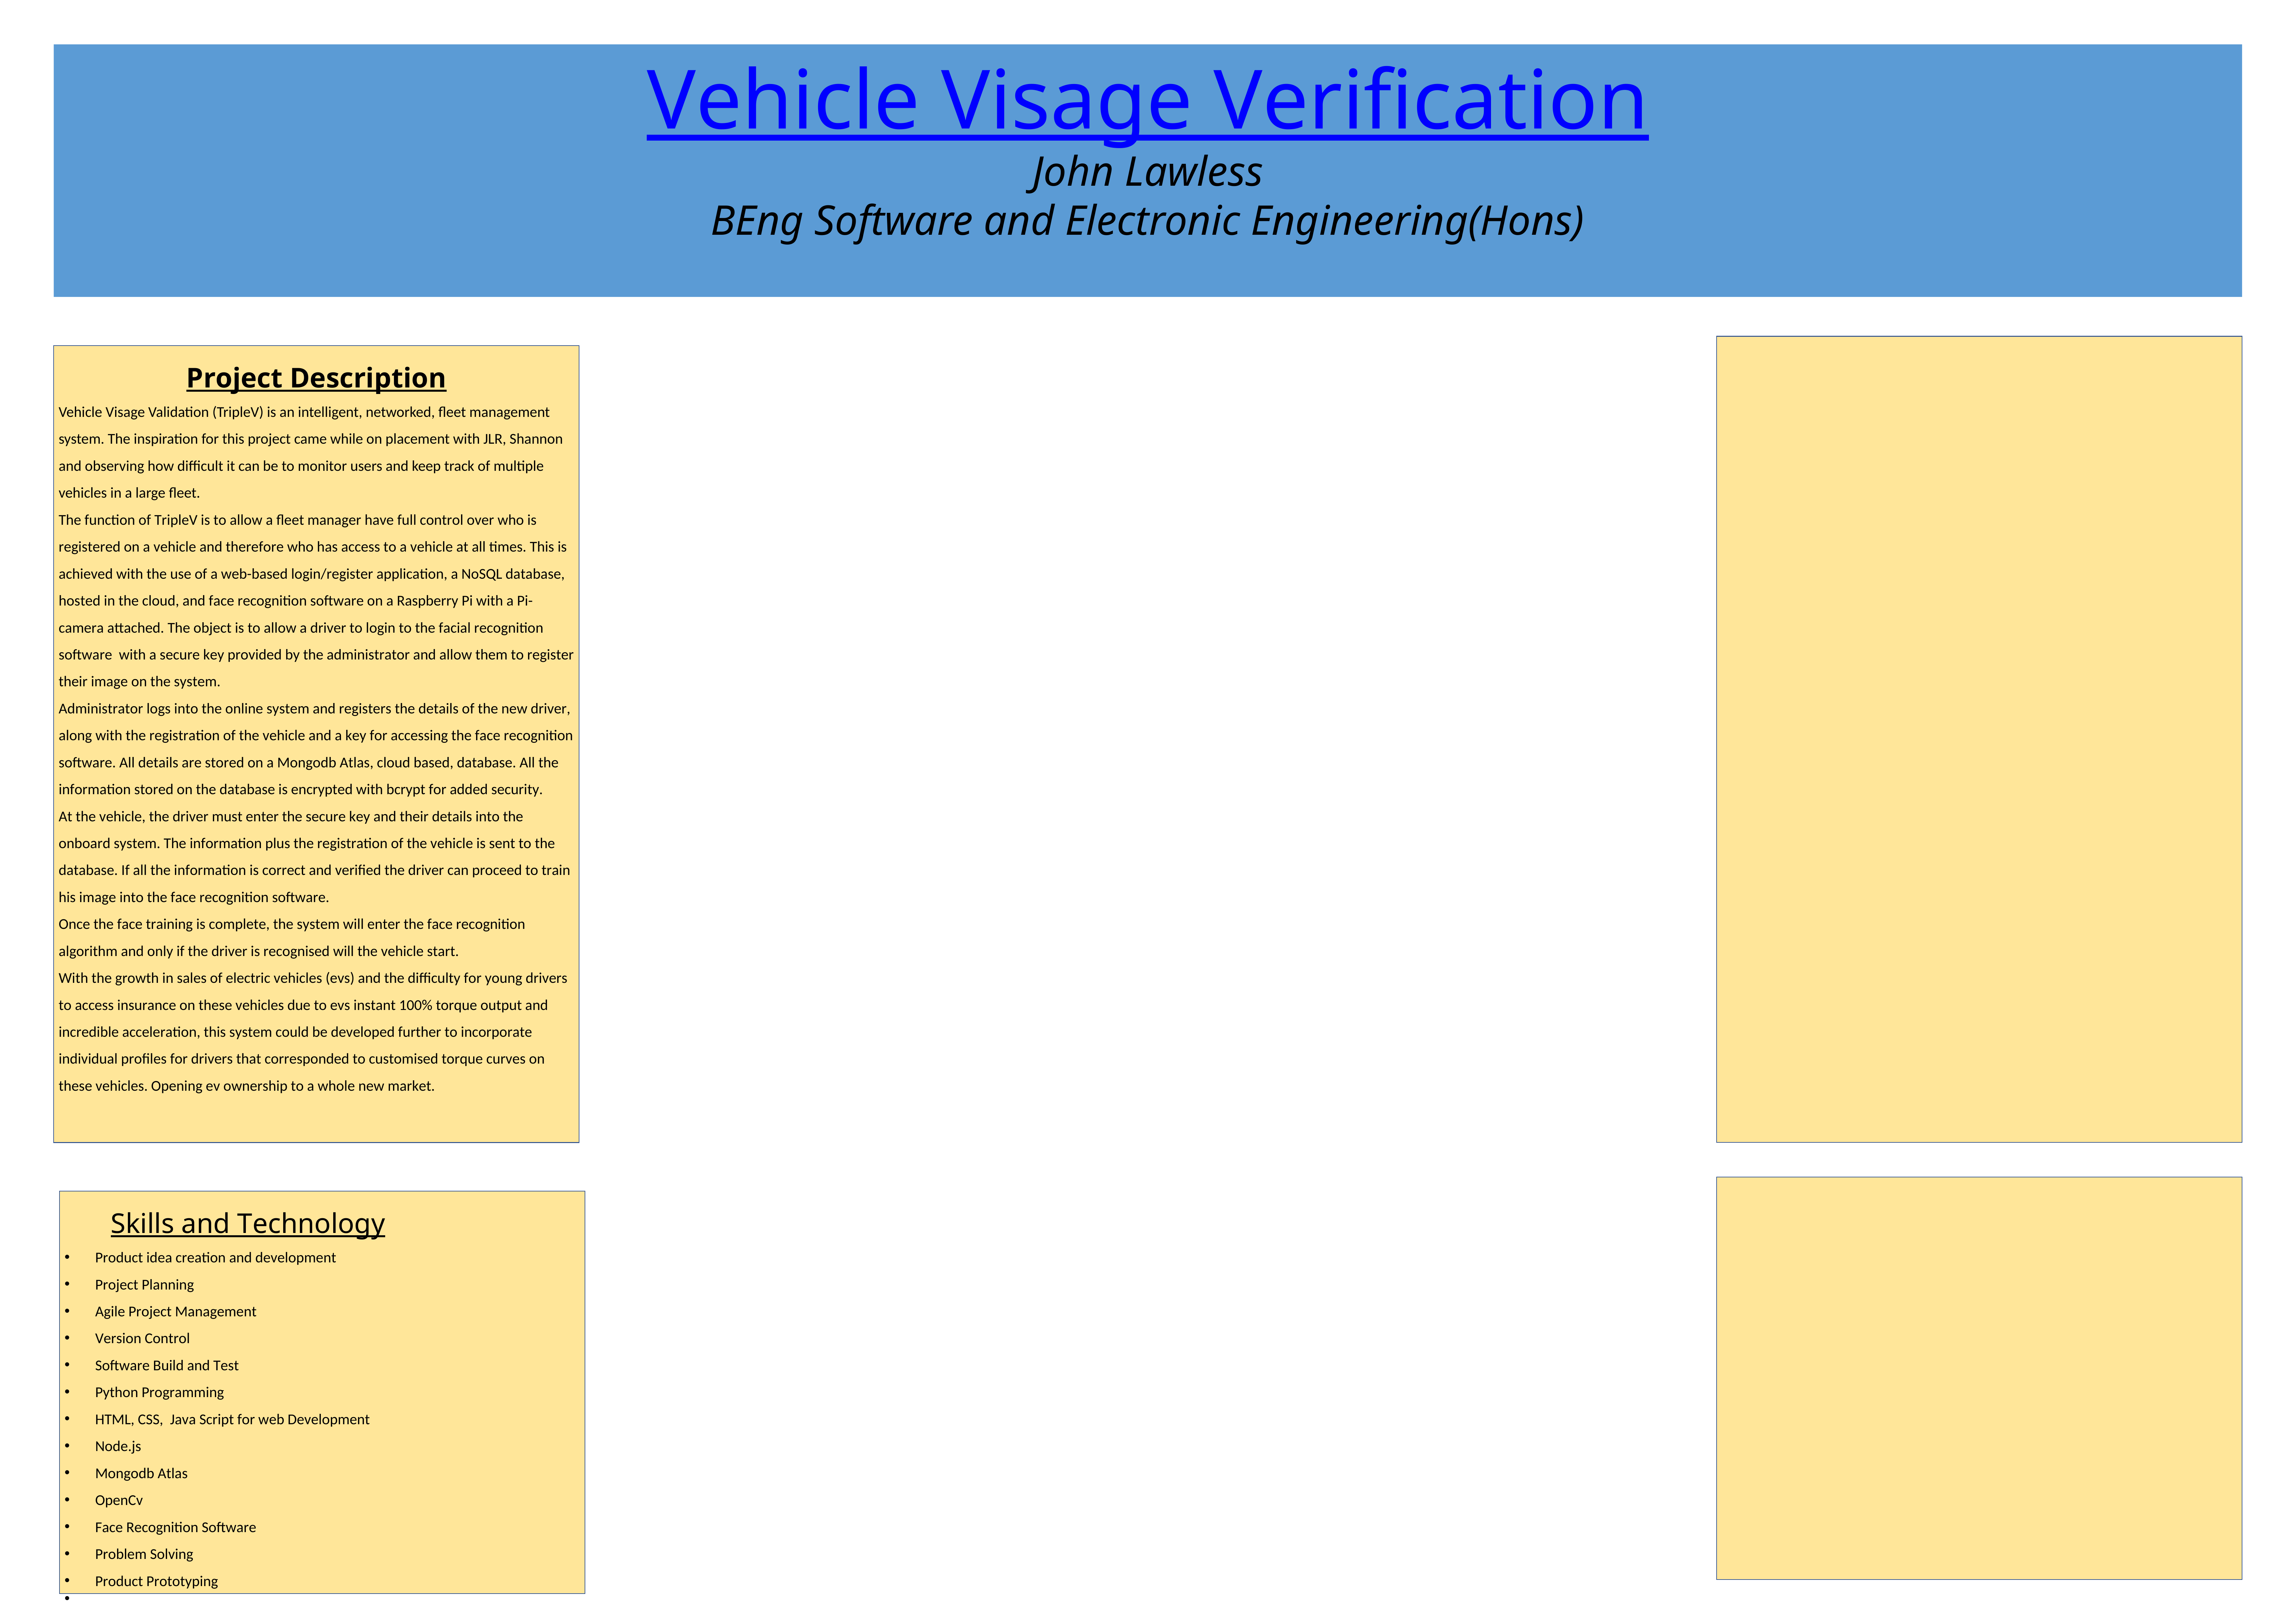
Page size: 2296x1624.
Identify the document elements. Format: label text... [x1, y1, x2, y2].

text_box [1717, 1177, 2242, 1580]
text_box Skills and Technology Product idea creation and development Project Planning Agile Project Management Version Control Software Build and Test Python Programming HTML, CSS, Java Script for web Development Node.js Mongodb Atlas OpenCv Face Recognition Software Problem Solving Product Prototyping [60, 1191, 585, 1594]
text_box Project Description Vehicle Visage Validation (TripleV) is an intelligent, networked, fleet management system. The inspiration for this project came while on placement with JLR, Shannon and observing how difficult it can be to monitor users and keep track of multiple vehicles in a large fleet. The function of TripleV is to allow a fleet manager have full control over who is registered on a vehicle and therefore who has access to a vehicle at all times. This is achieved with the use of a web-based login/register application, a NoSQL database, hosted in the cloud, and face recognition software on a Raspberry Pi with a Pi-camera attached. The object is to allow a driver to login to the facial recognition software with a secure key provided by the administrator and allow them to register their image on the system. Administrator logs into the online system and registers the details of the new driver, along with the registration of the vehicle and a key for accessing the face recognition software. All details are stored on a Mongodb Atlas, cloud based, database. All the information stored on the database is encrypted with bcrypt for added security. At the vehicle, the driver must enter the secure key and their details into the onboard system. The information plus the registration of the vehicle is sent to the database. If all the information is correct and verified the driver can proceed to train his image into the face recognition software. Once the face training is complete, the system will enter the face recognition algorithm and only if the driver is recognised will the vehicle start. With the growth in sales of electric vehicles (evs) and the difficulty for young drivers to access insurance on these vehicles due to evs instant 100% torque output and incredible acceleration, this system could be developed further to incorporate individual profiles for drivers that corresponded to customised torque curves on these vehicles. Opening ev ownership to a whole new market. [54, 346, 579, 1143]
text_box Vehicle Visage Verification John Lawless BEng Software and Electronic Engineering(Hons) [54, 44, 2242, 297]
text_box [1717, 336, 2242, 1142]
